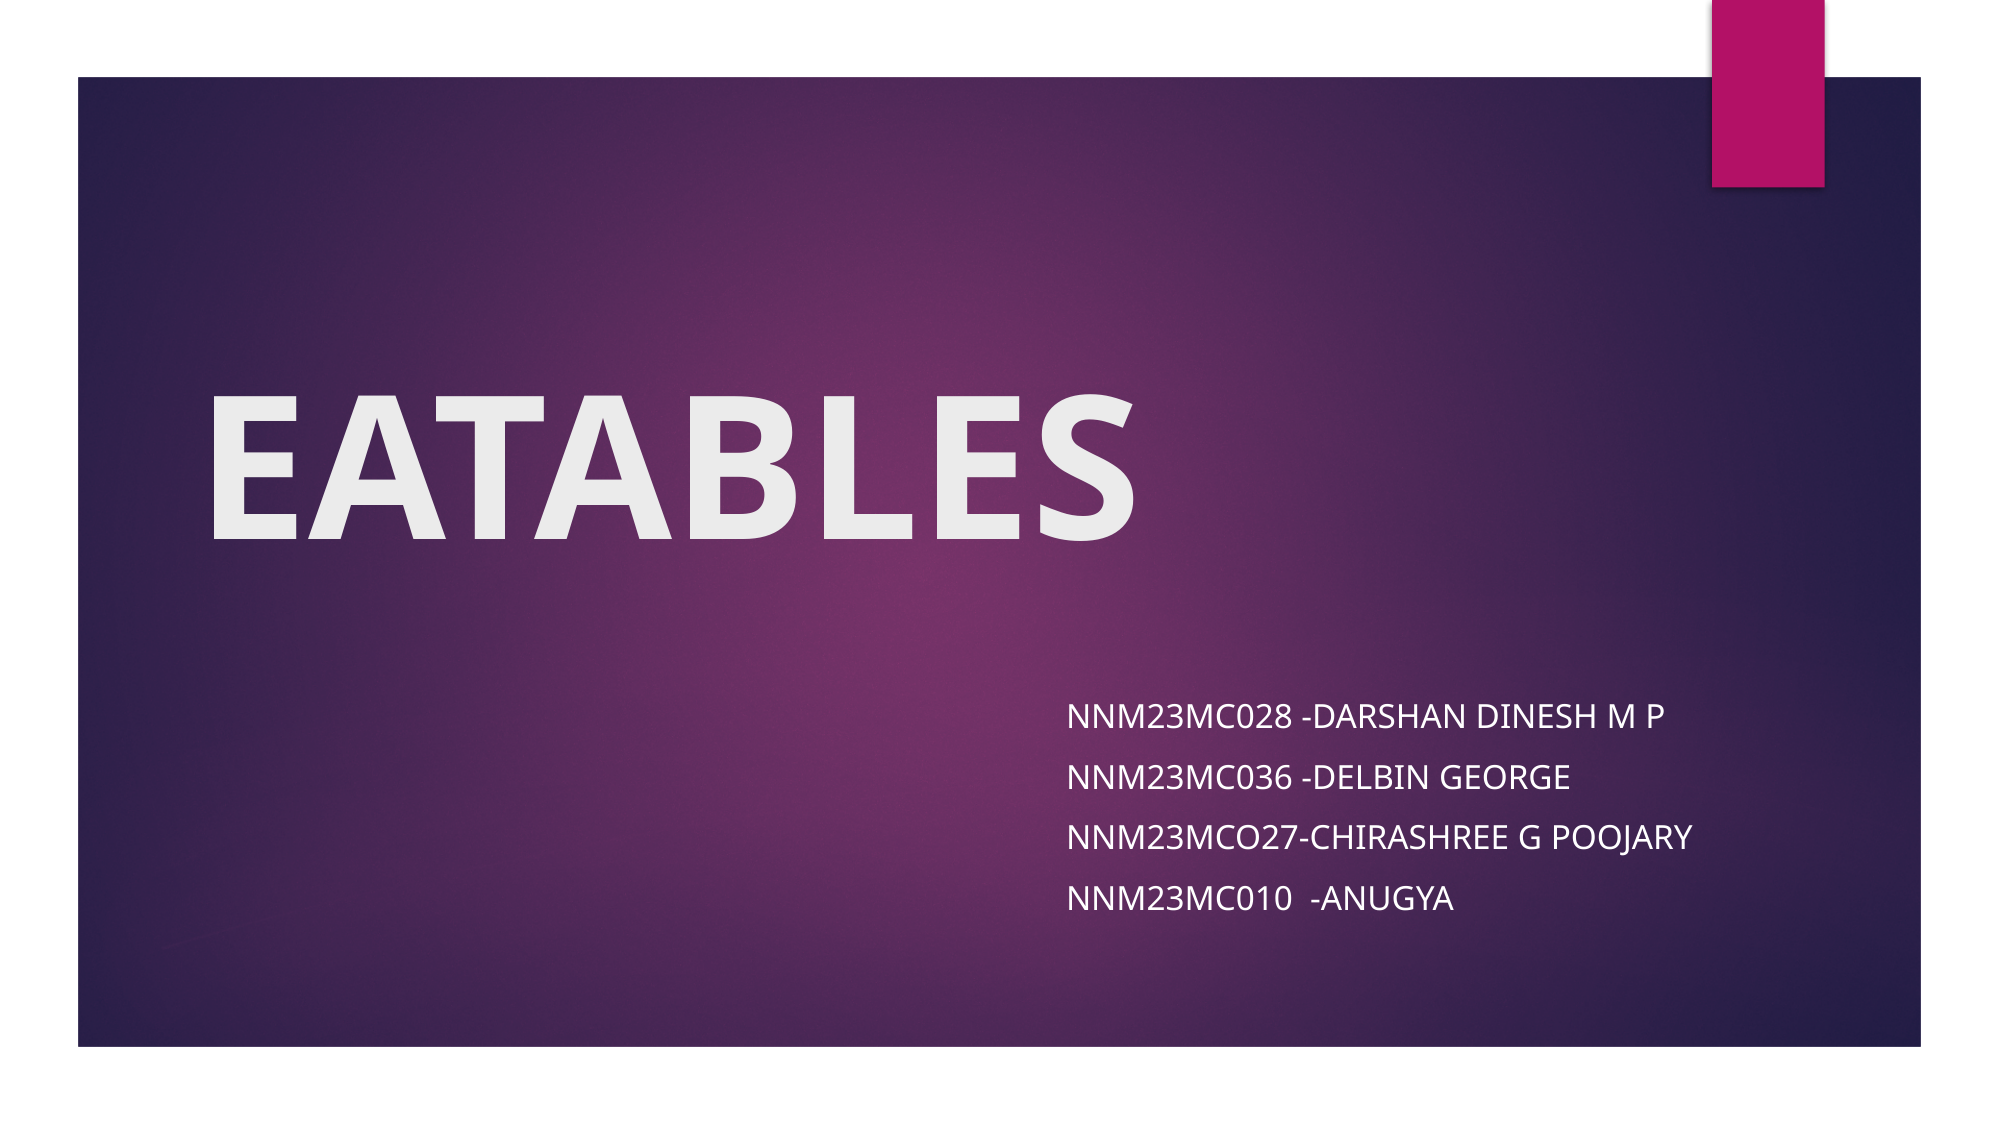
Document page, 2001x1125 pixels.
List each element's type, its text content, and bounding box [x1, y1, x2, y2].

subtitle NNM23MC028 -DARSHAN DINESH M P NNM23MC036 -DELBIN GEORGE NNM23MCO27-CHIRASHREE G POOJARY NNM23MC010 -ANUGYA [398, 687, 1899, 960]
title EATABLES [181, 147, 1630, 587]
picture [79, 78, 1920, 1046]
